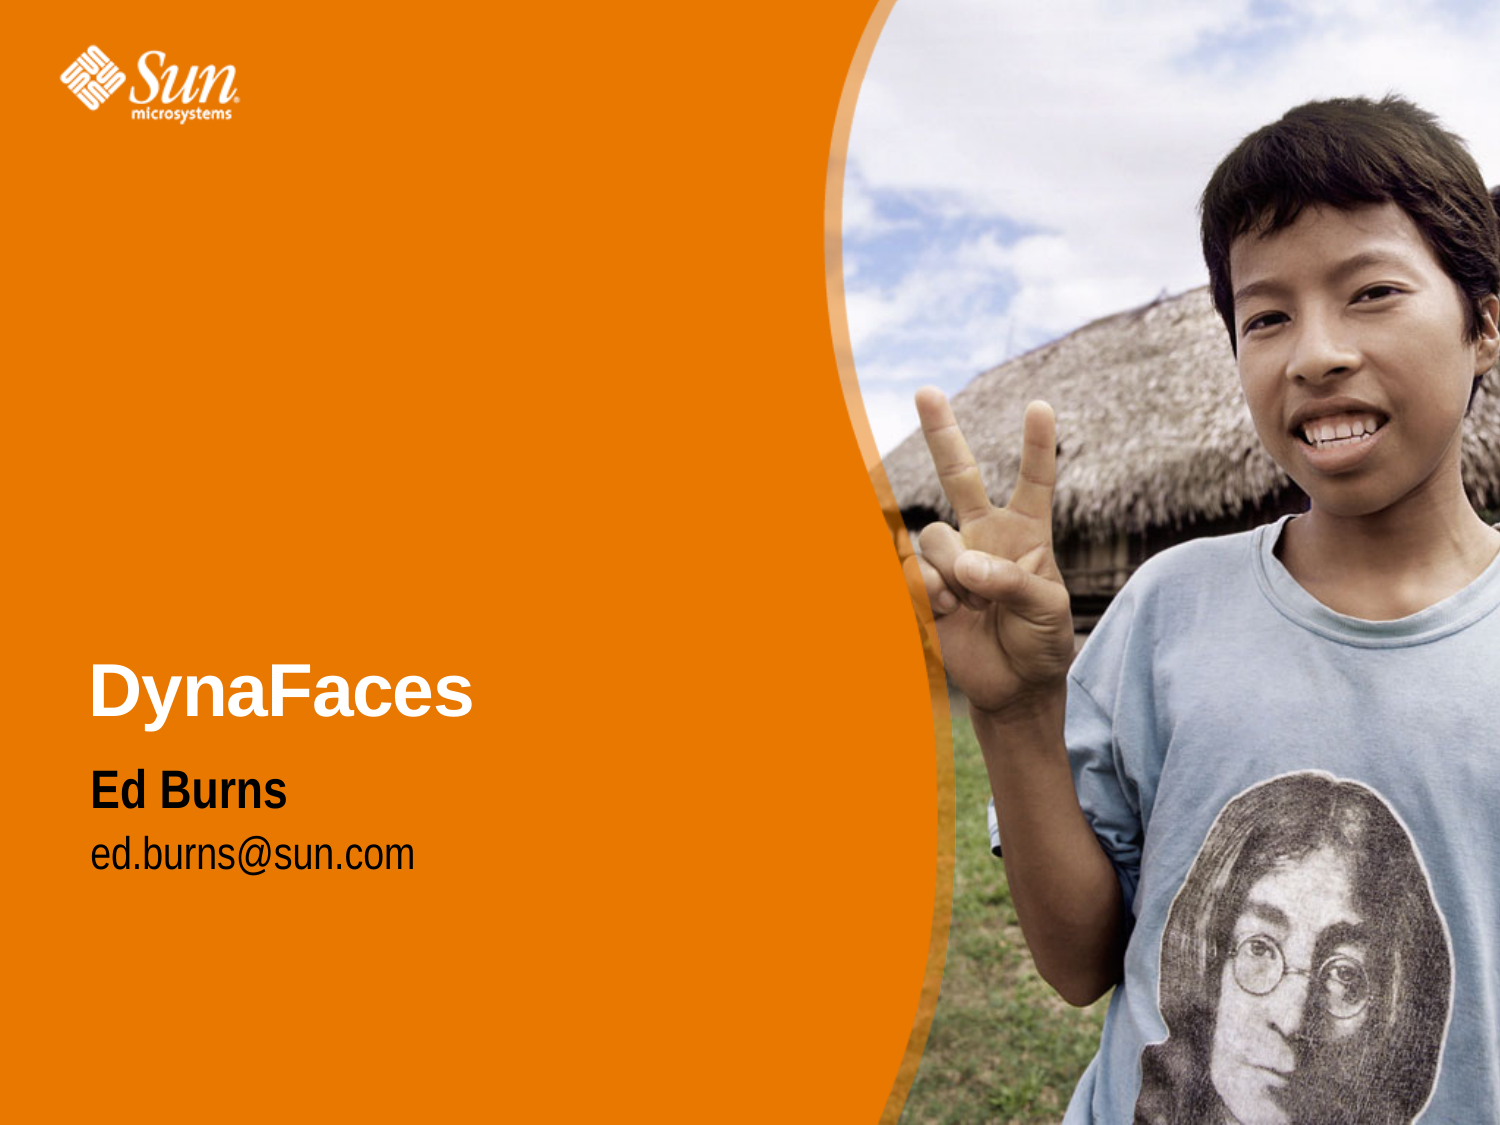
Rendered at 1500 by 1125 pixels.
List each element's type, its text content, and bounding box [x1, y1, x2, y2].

picture [0, 0, 1500, 1125]
title DynaFaces [88, 486, 908, 732]
list Ed Burns ed.burns@sun.com [90, 766, 1080, 987]
